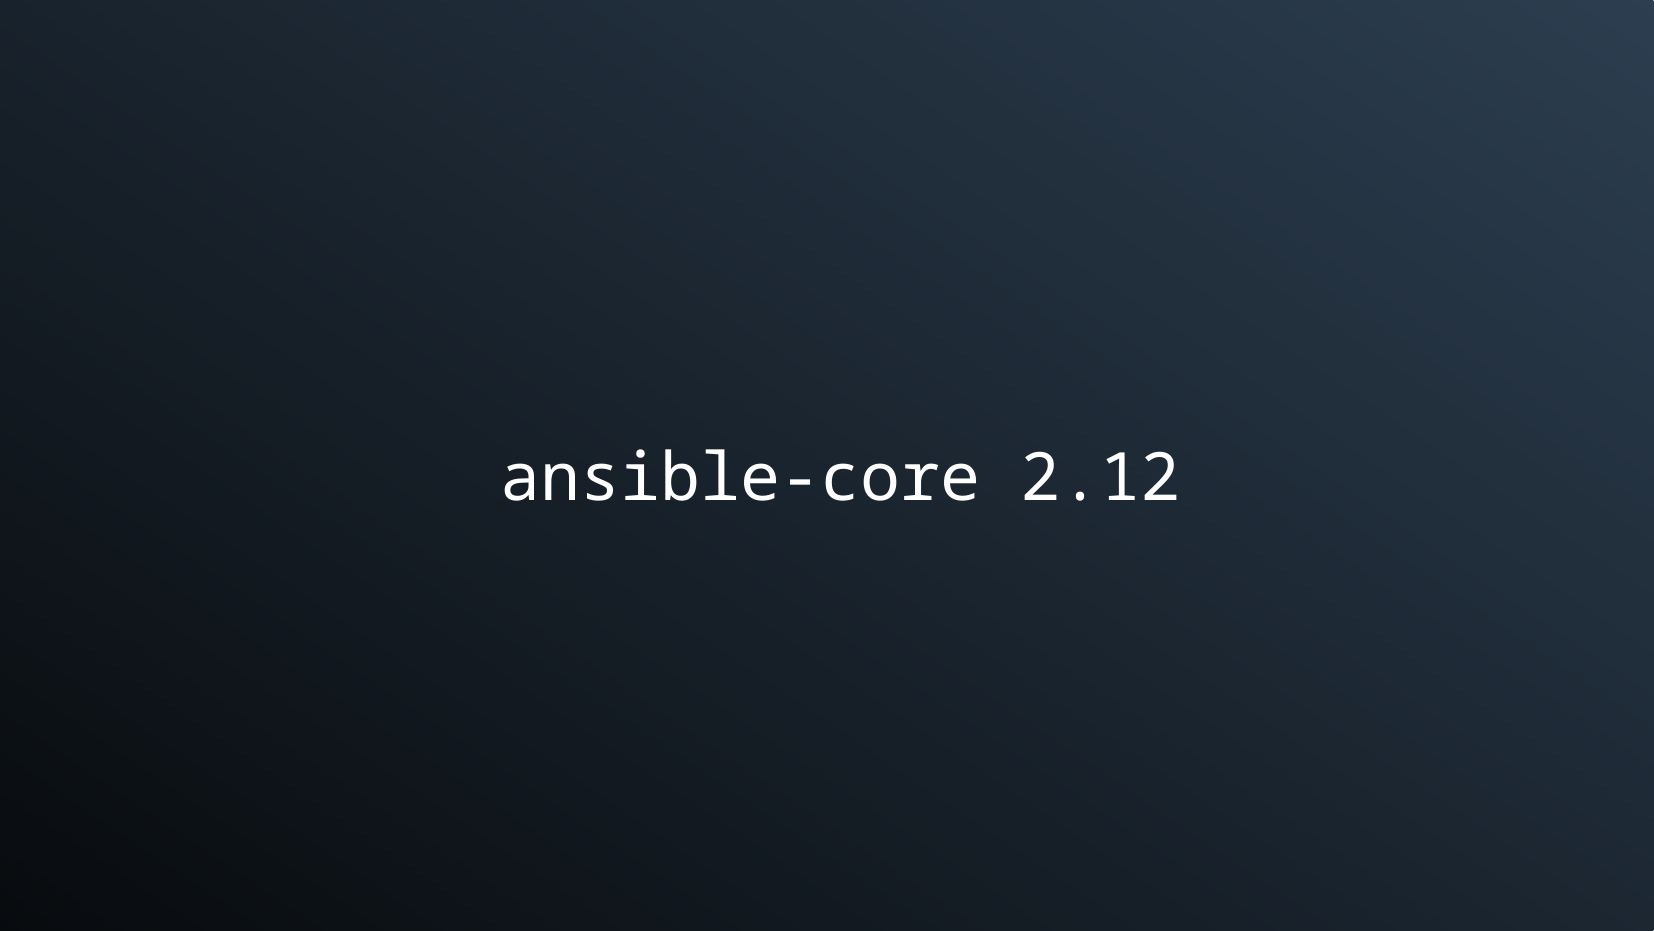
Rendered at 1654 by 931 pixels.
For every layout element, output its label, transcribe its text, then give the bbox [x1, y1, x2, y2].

subtitle ansible-core 2.12 [187, 300, 1493, 650]
